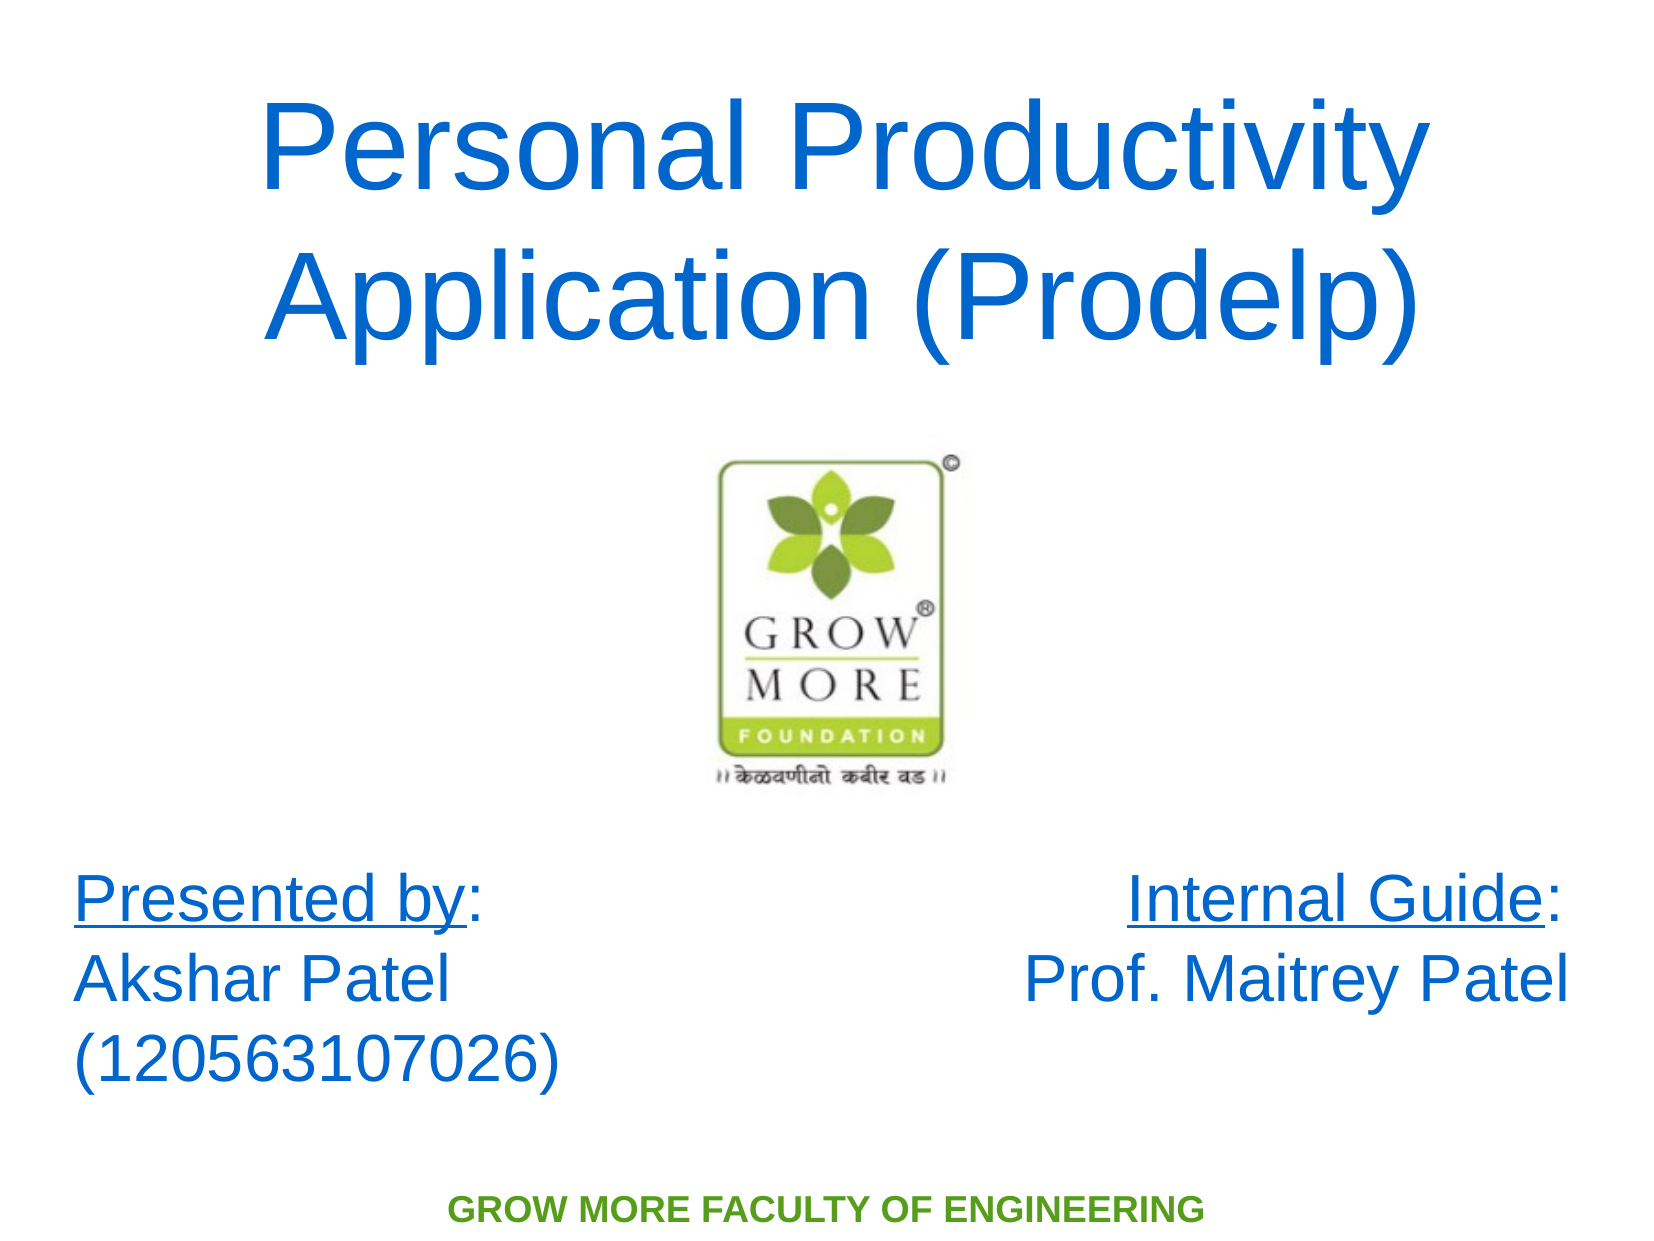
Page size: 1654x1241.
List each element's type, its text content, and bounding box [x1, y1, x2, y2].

subtitle Presented by: Internal Guide: Akshar Patel Prof. Maitrey Patel (120563107026) [59, 826, 1595, 1122]
picture [678, 425, 993, 815]
title Personal Productivity Application (Prodelp) [70, 94, 1619, 336]
